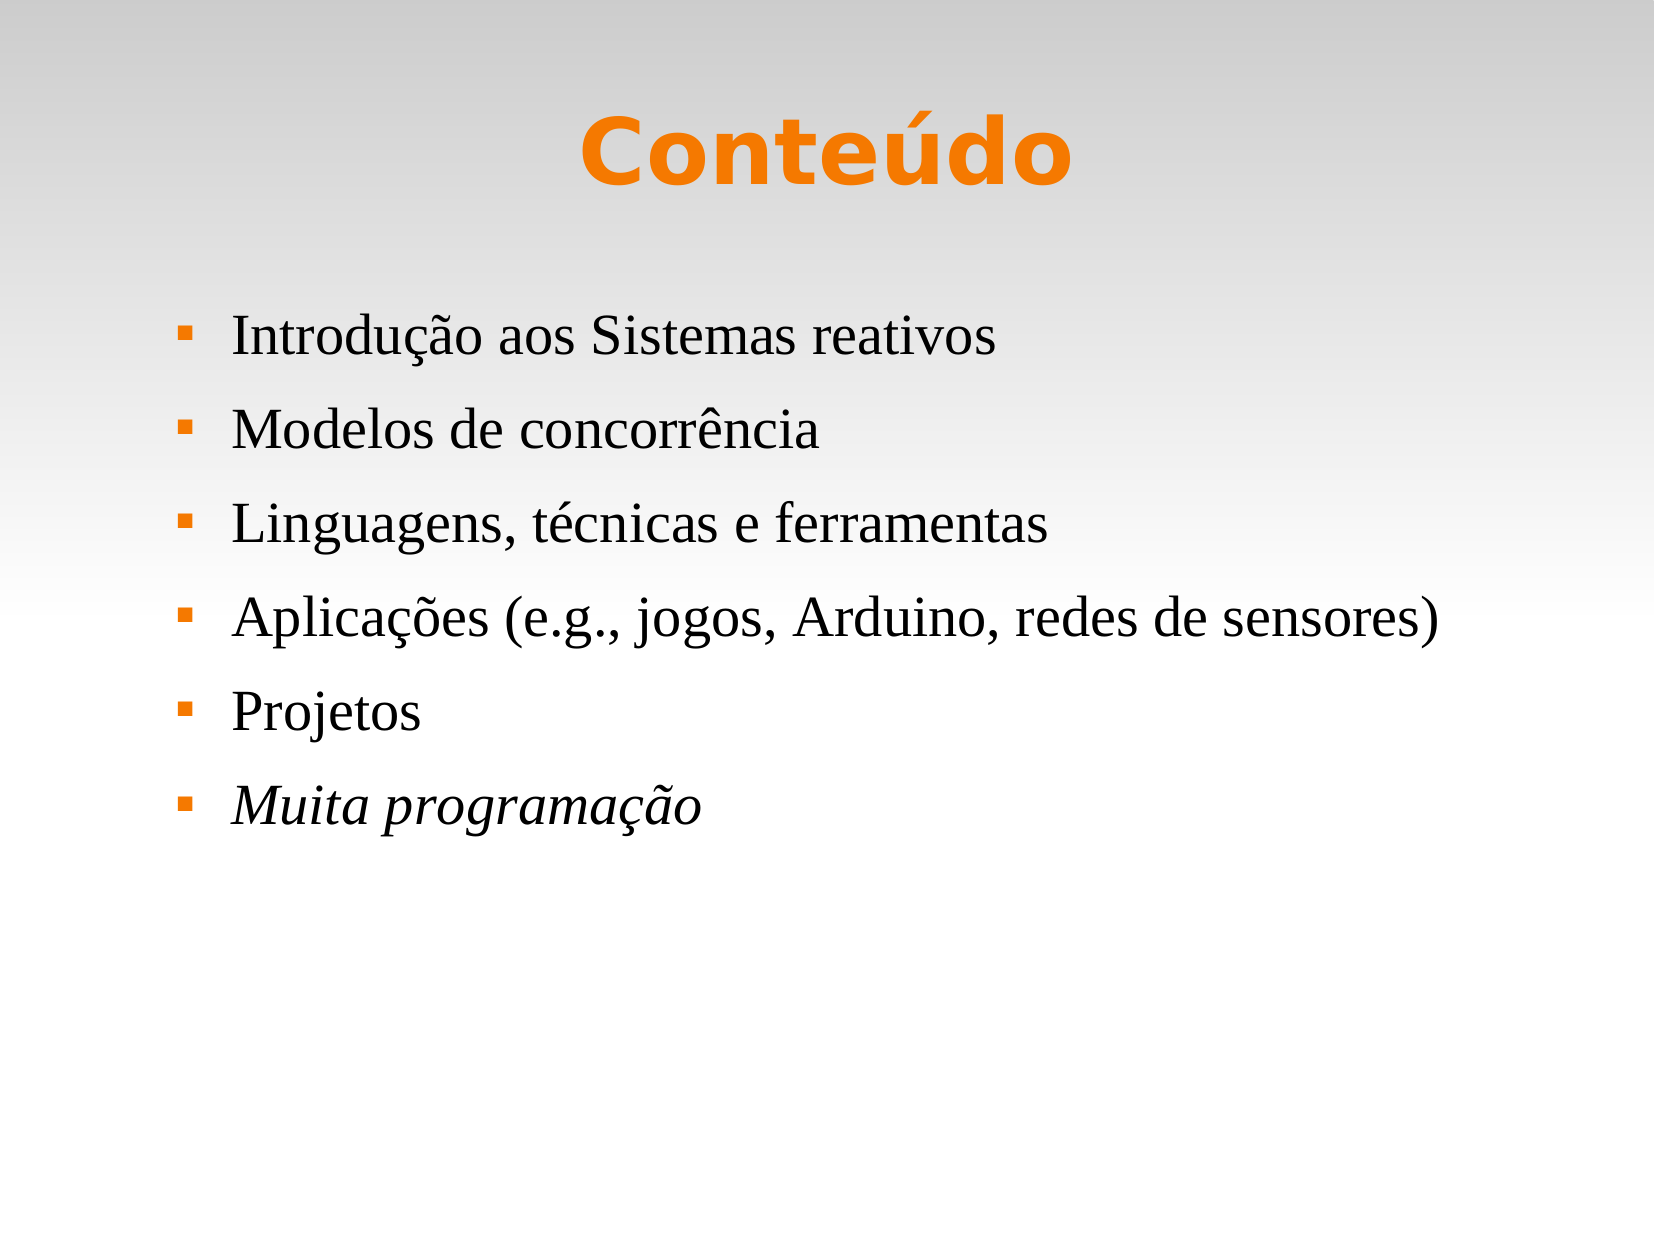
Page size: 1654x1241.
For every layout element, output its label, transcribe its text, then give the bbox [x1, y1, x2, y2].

title Conteúdo [82, 49, 1571, 257]
list Introdução aos Sistemas reativos Modelos de concorrência Linguagens, técnicas e ferramentas Aplicações (e.g., jogos, Arduino, redes de sensores) Projetos Muita programação [89, 302, 1463, 1121]
